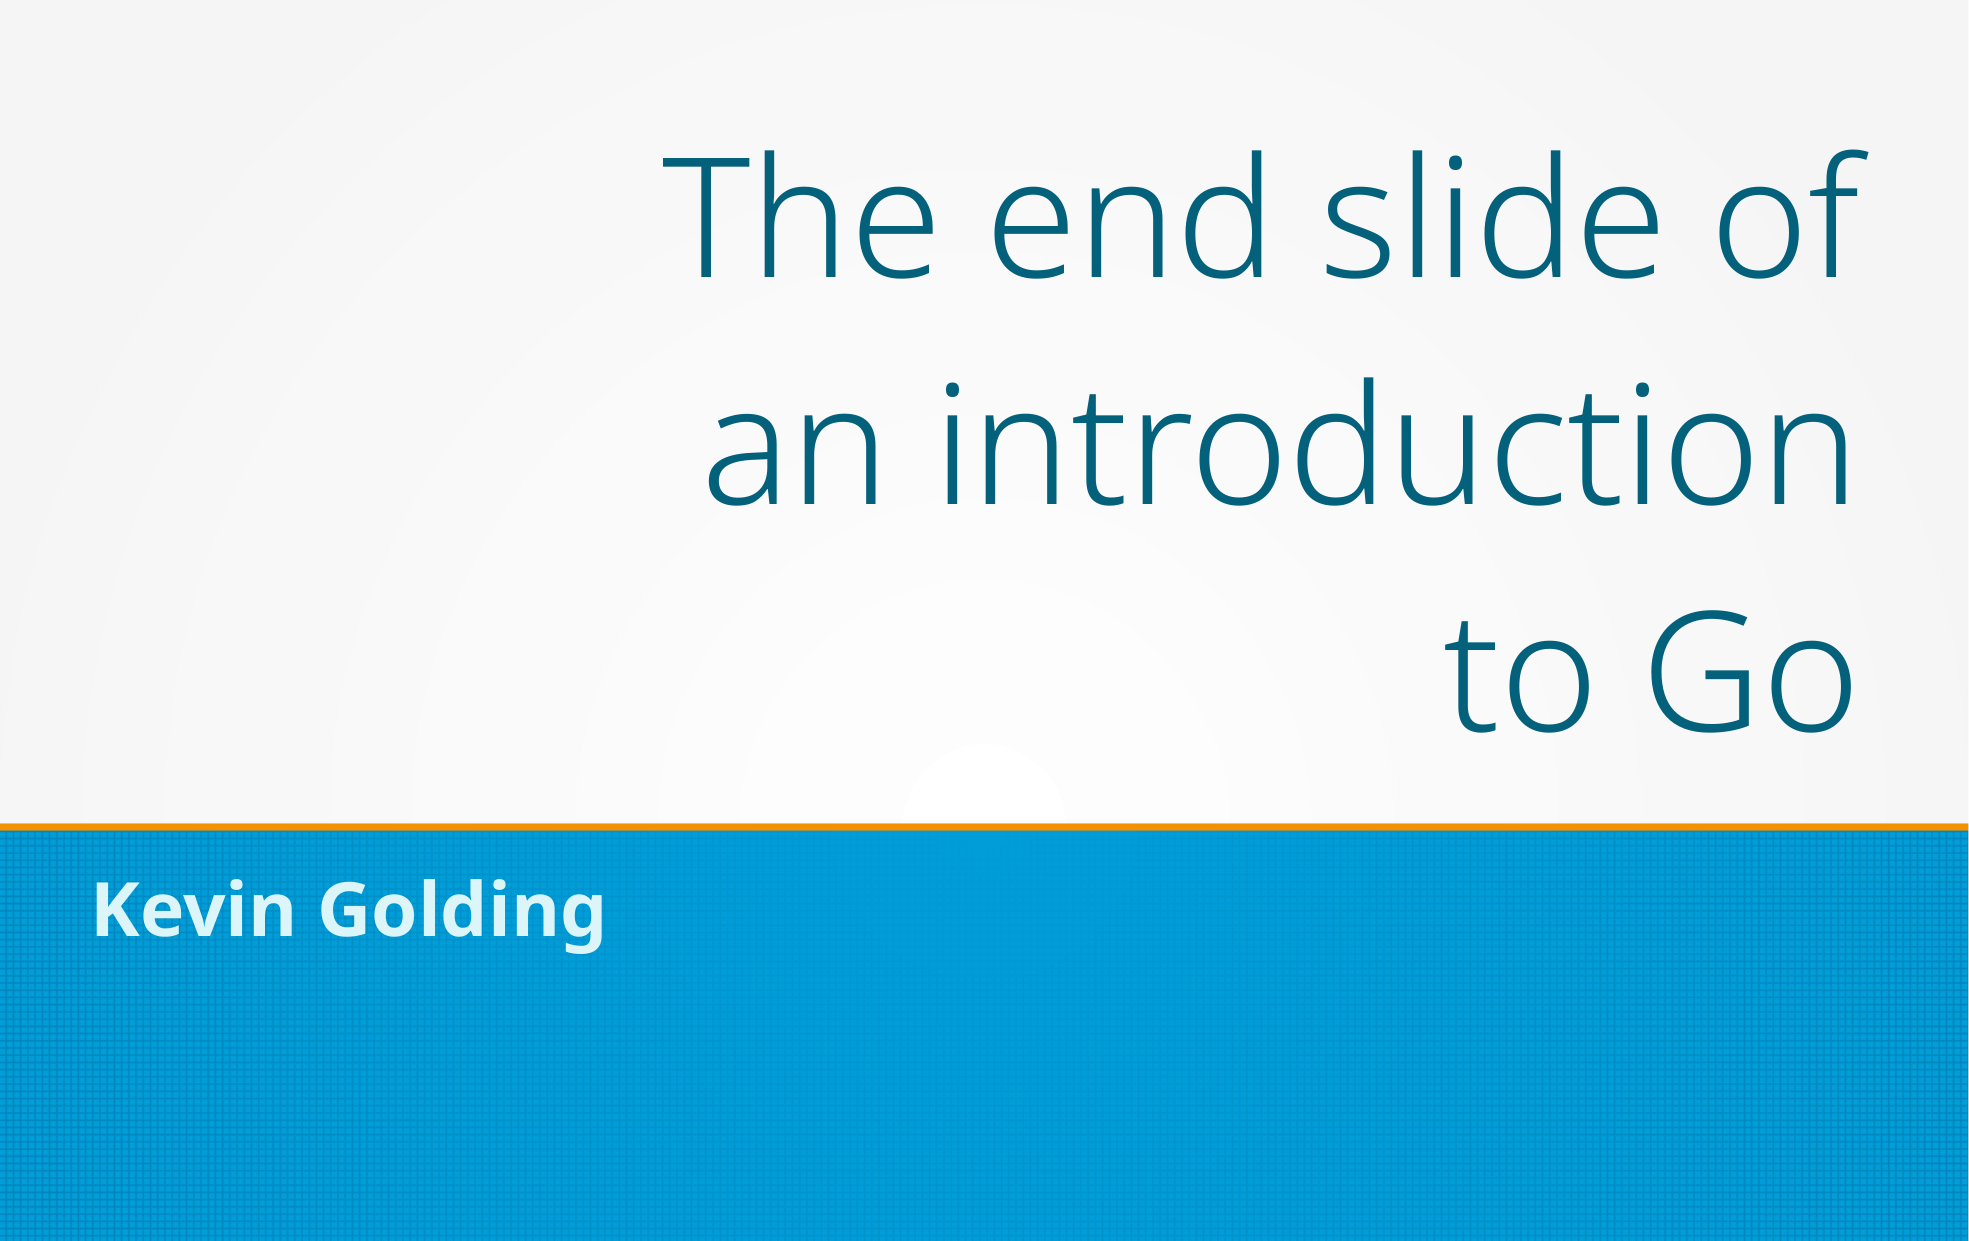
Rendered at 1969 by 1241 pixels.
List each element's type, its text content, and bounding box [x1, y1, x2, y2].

subtitle Kevin Golding [90, 855, 1861, 1111]
title The end slide of an introduction to Go [90, 49, 1862, 781]
picture [0, 0, 1969, 830]
